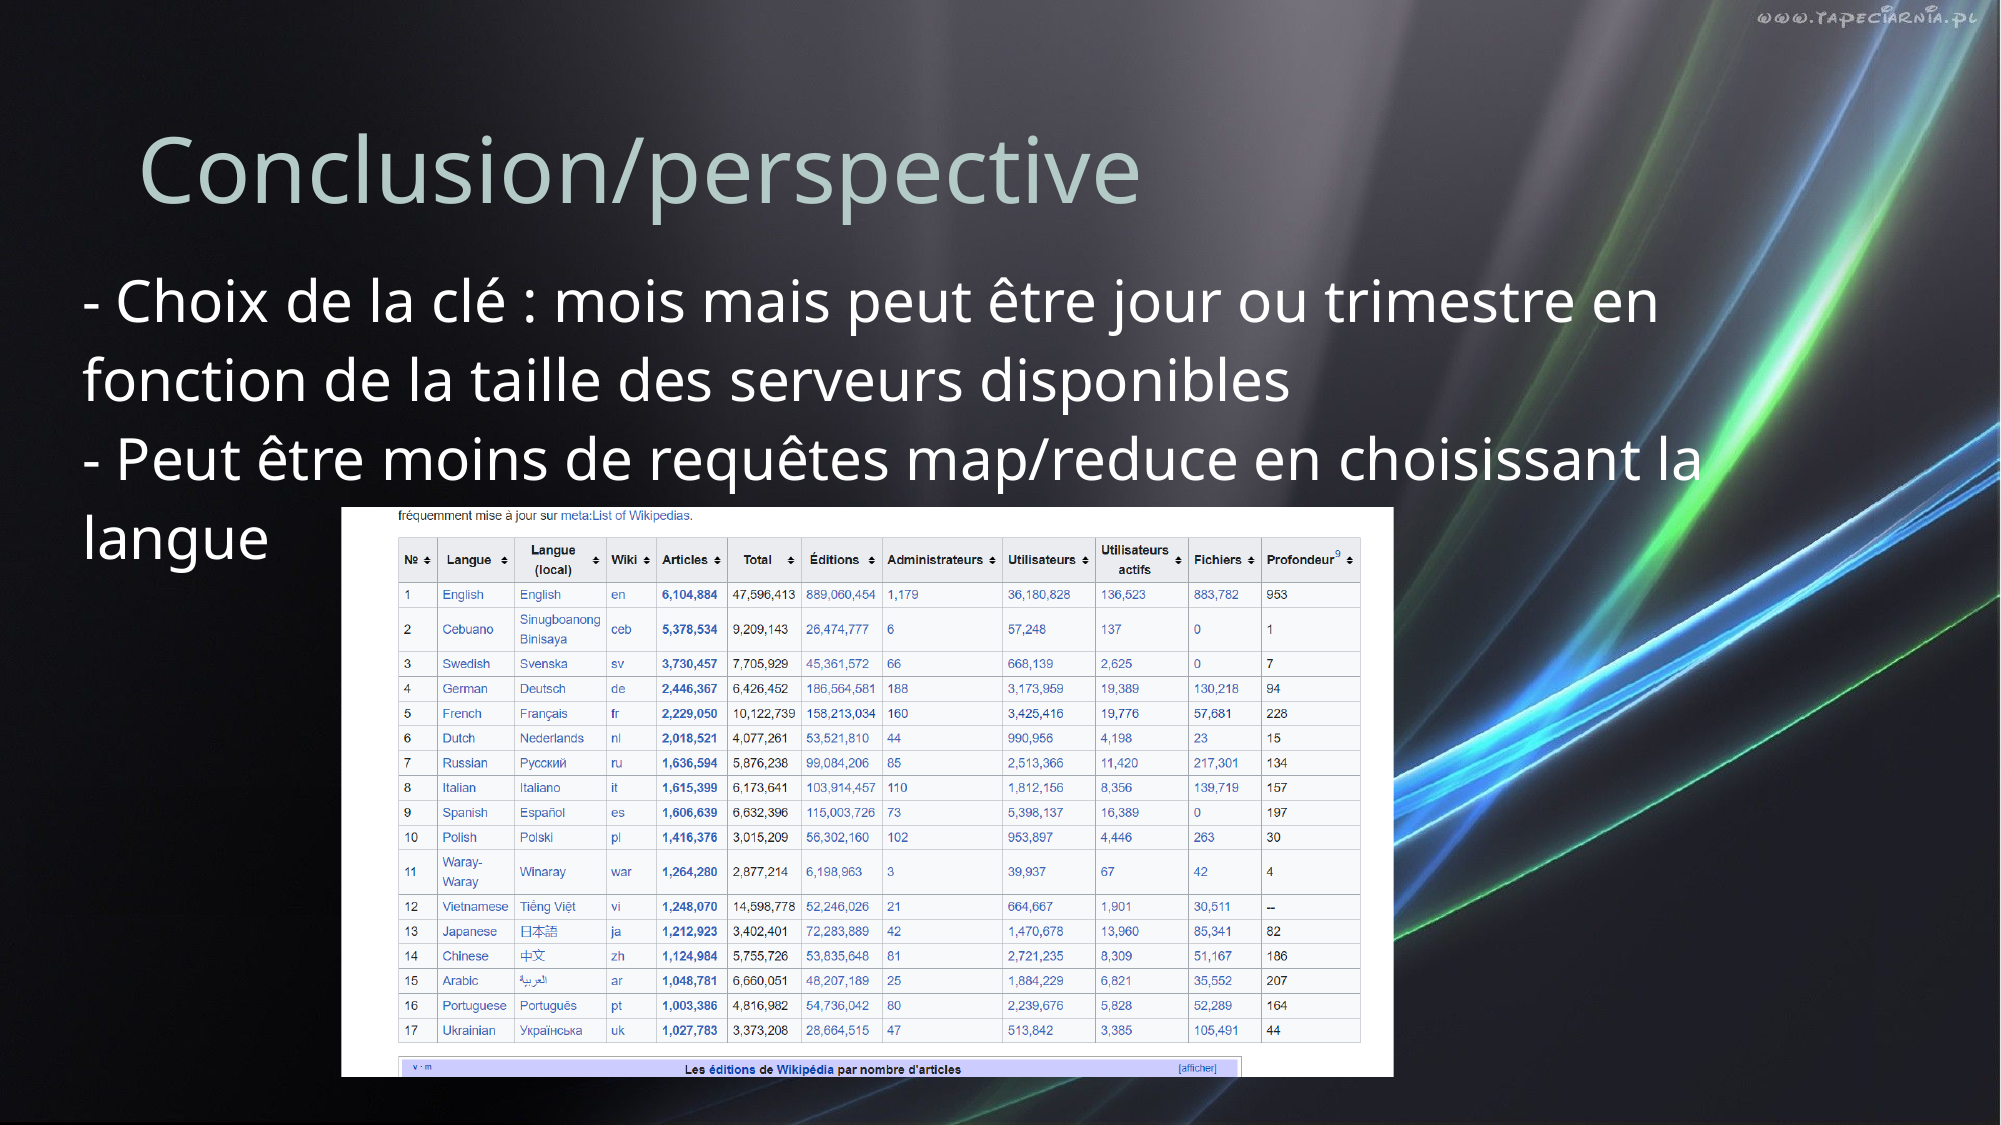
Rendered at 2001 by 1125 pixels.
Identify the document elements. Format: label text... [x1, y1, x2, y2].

title Conclusion/perspective [137, 59, 1863, 278]
subtitle - Choix de la clé : mois mais peut être jour ou trimestre en fonction de la taille des serveurs disponibles - Peut être moins de requêtes map/reduce en choisissant la langue [82, 259, 1808, 974]
picture [0, 0, 2001, 1125]
